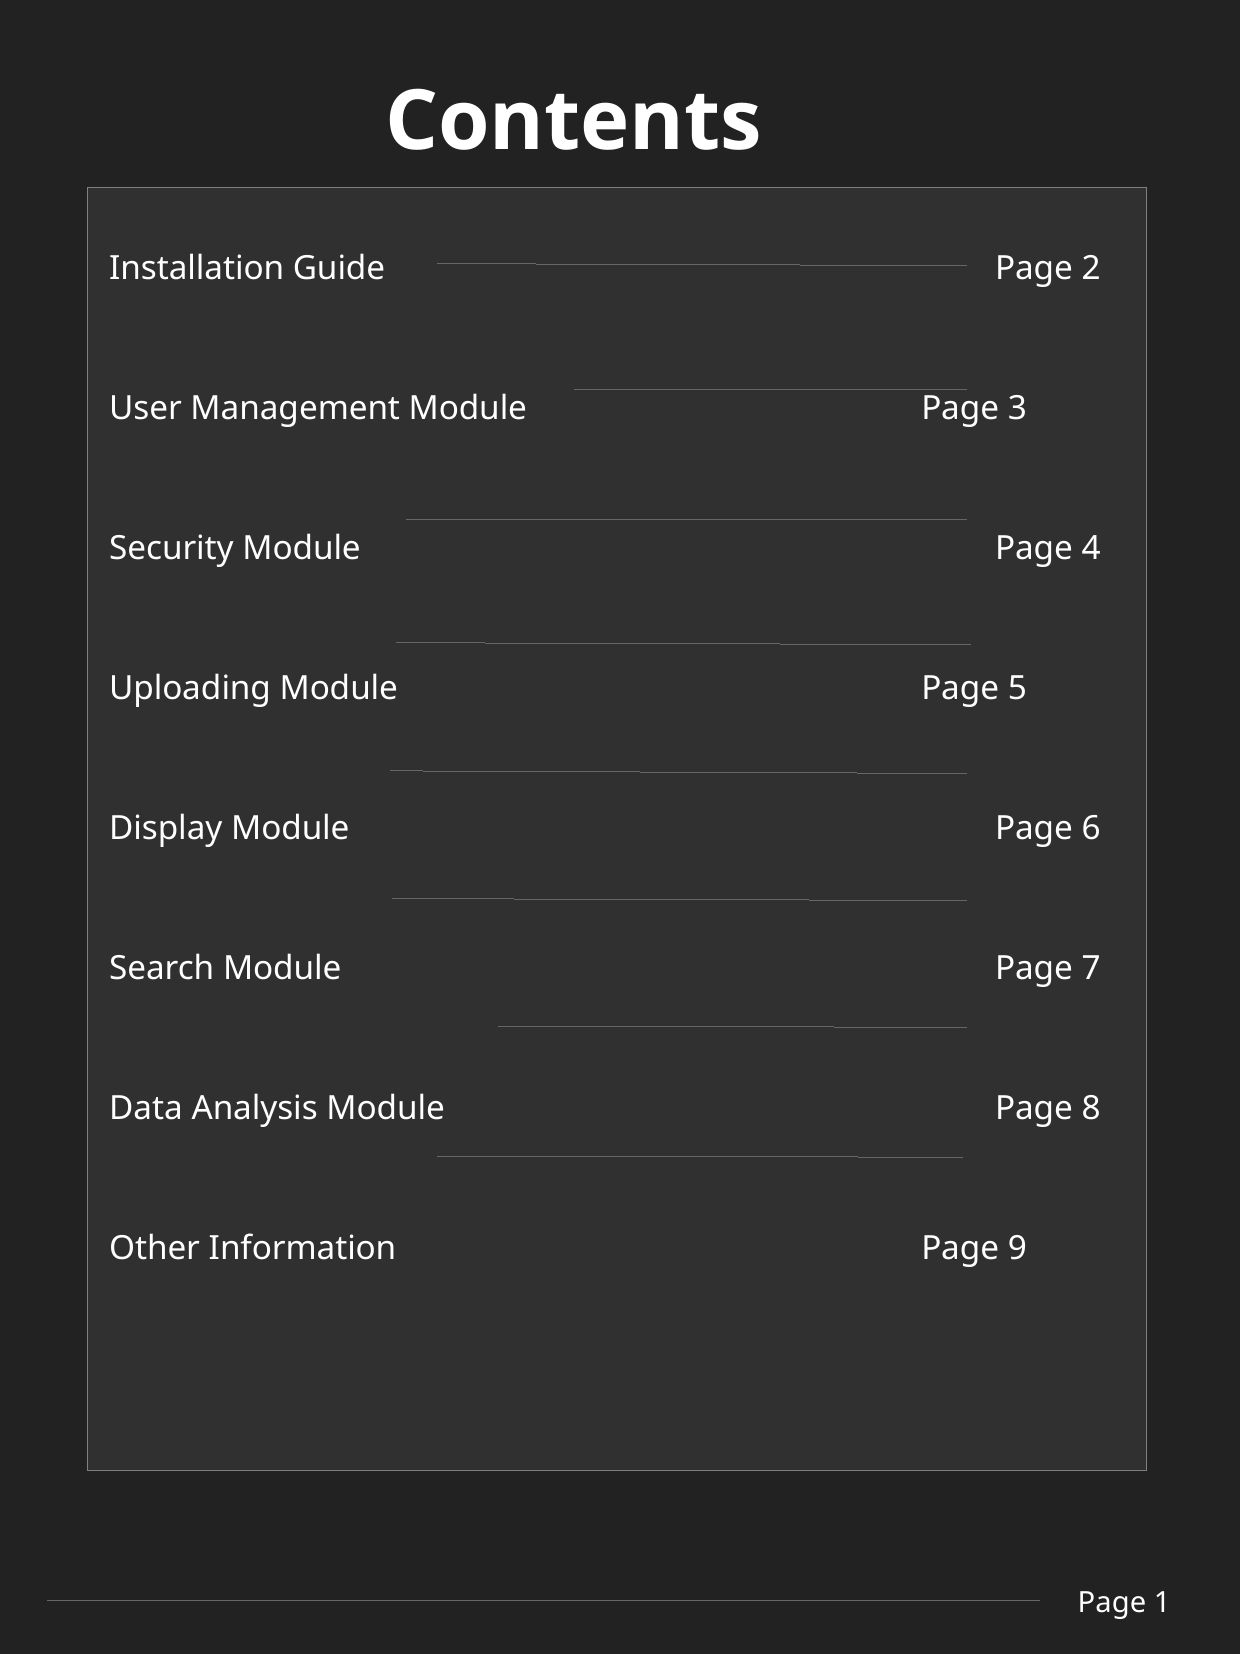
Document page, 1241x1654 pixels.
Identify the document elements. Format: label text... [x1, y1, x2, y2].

text_box Installation Guide Page 2 User Management Module Page 3 Security Module Page 4 Uploading Module Page 5 Display Module Page 6 Search Module Page 7 Data Analysis Module Page 8 Other Information Page 9 [94, 236, 1146, 1583]
text_box Page 1 [1062, 1573, 1201, 1624]
text_box Contents [370, 53, 823, 166]
text_box [87, 187, 1147, 1471]
